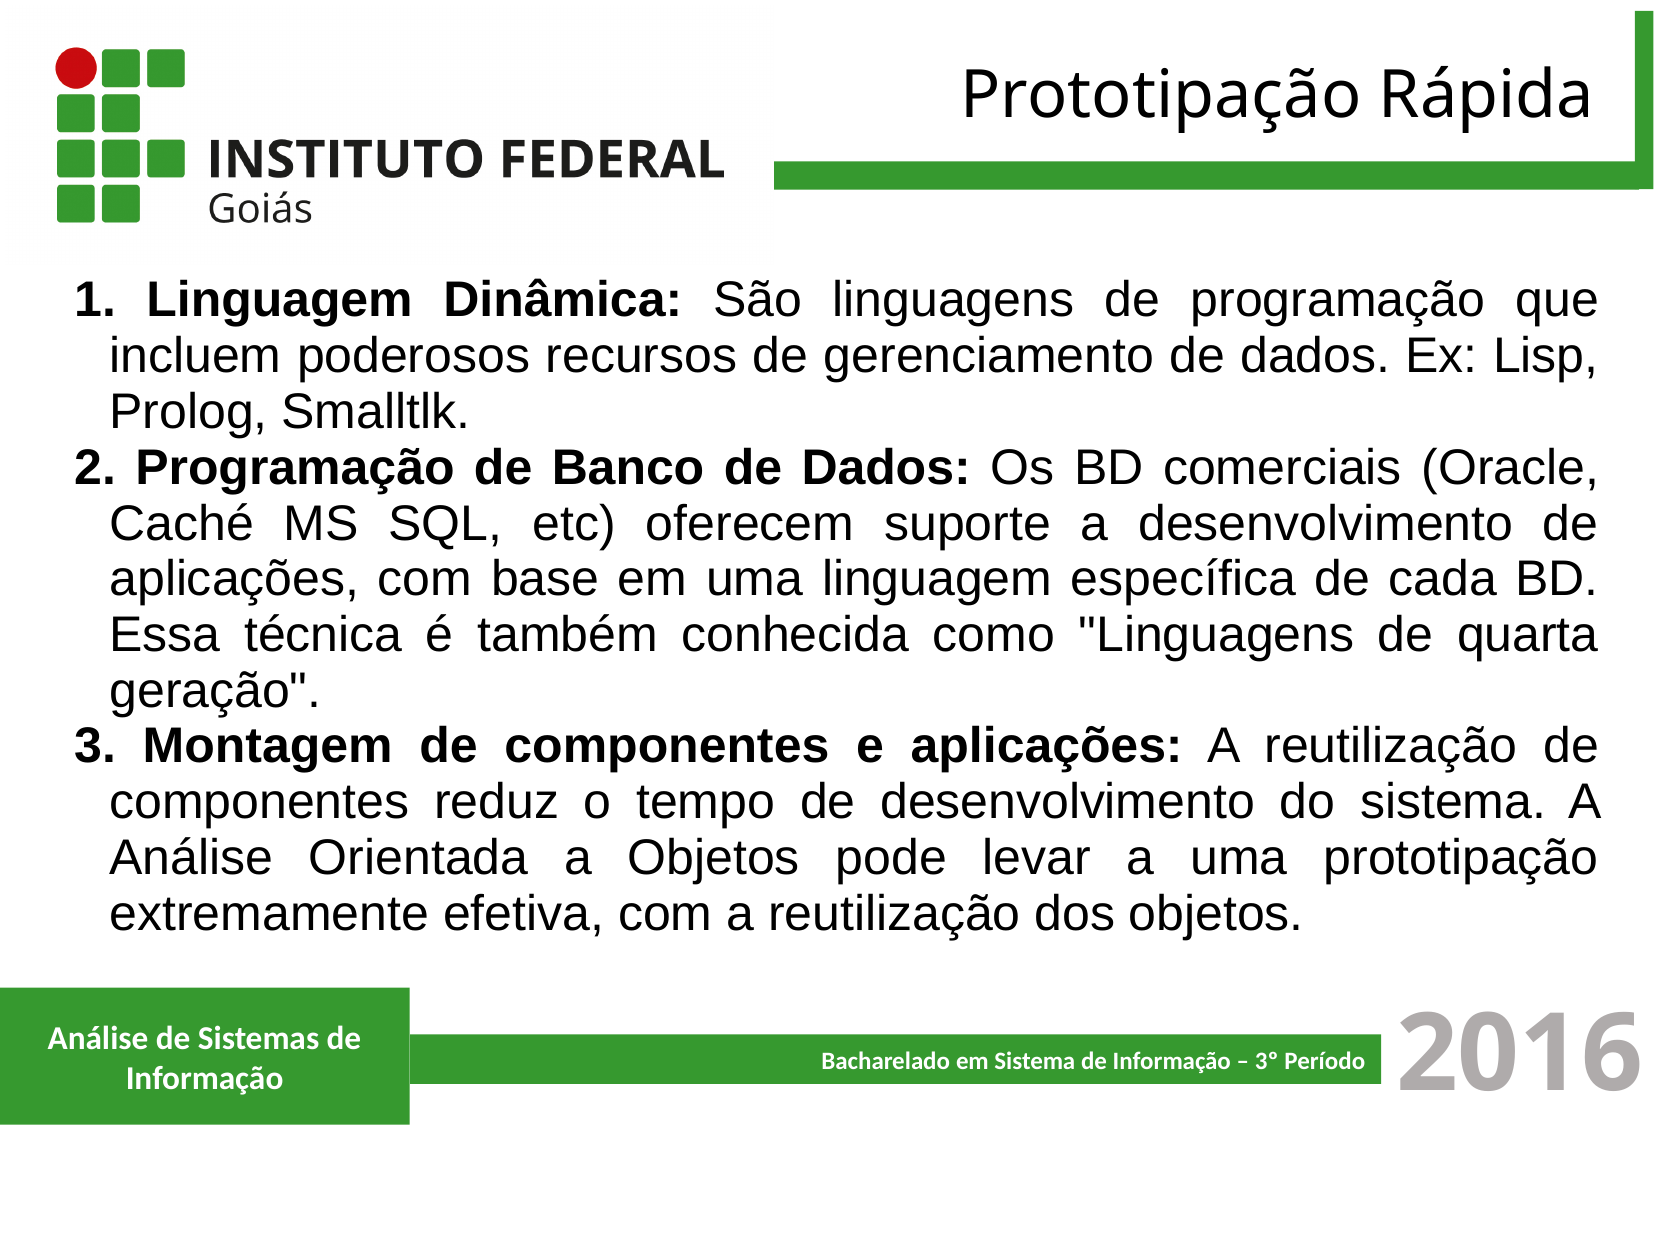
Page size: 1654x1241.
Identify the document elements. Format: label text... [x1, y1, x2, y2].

text_box [774, 10, 1654, 190]
text_box Prototipação Rápida [860, 42, 1610, 138]
text_box 2016 [1381, 975, 1648, 1125]
picture [5, 5, 774, 265]
text_box Bacharelado em Sistema de Informação – 3º Período [410, 1034, 1382, 1084]
text_box Análise de Sistemas de Informação [0, 987, 410, 1125]
text_box Linguagem Dinâmica: São linguagens de programação que incluem poderosos recursos de gerenciamento de dados. Ex: Lisp, Prolog, Smalltlk. Programação de Banco de Dados: Os BD comerciais (Oracle, Caché MS SQL, etc) oferecem suporte a desenvolvimento de aplicações, com base em uma linguagem específica de cada BD. Essa técnica é também conhecida como "Linguagens de quarta geração". Montagem de componentes e aplicações: A reutilização de componentes reduz o tempo de desenvolvimento do sistema. A Análise Orientada a Objetos pode levar a uma prototipação extremamente efetiva, com a reutilização dos objetos. [59, 264, 1615, 953]
